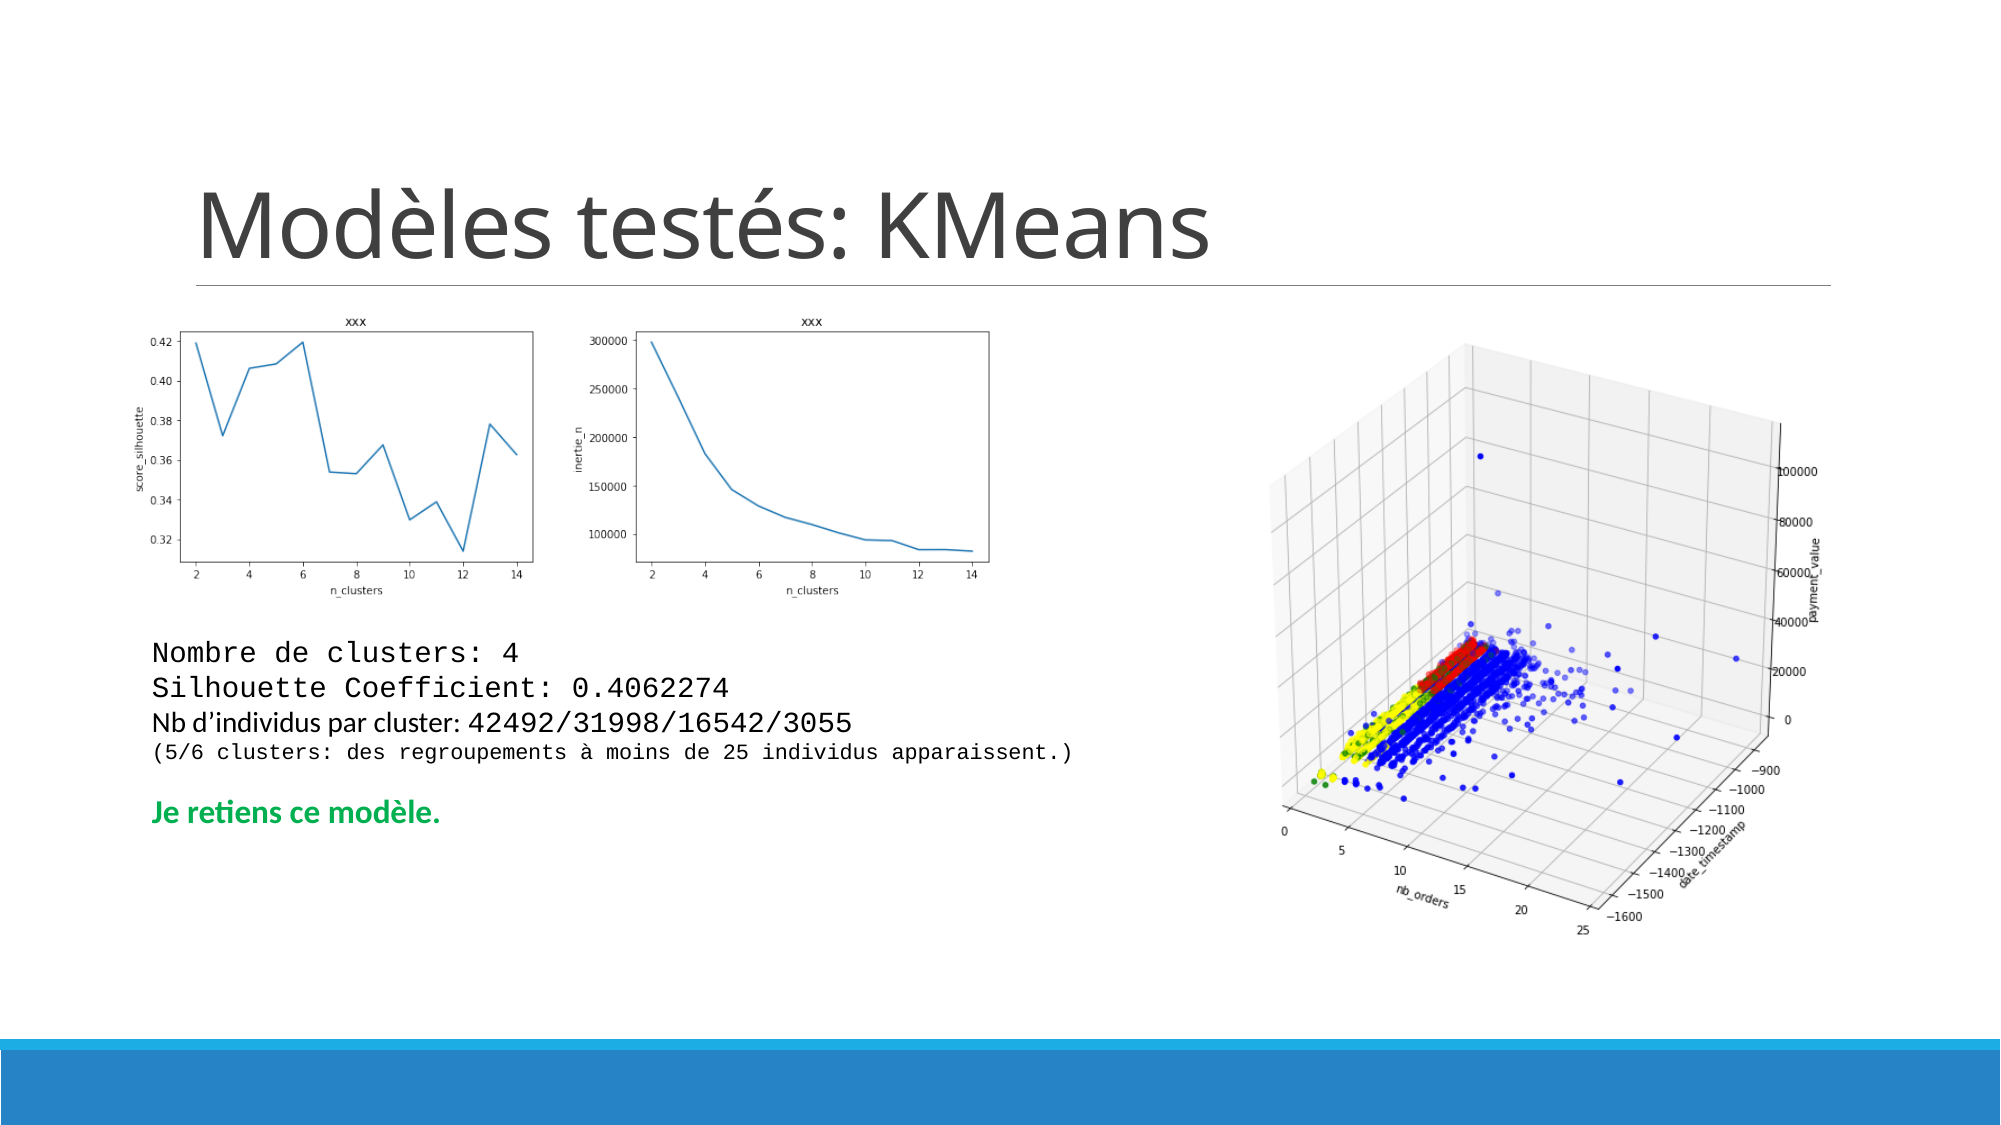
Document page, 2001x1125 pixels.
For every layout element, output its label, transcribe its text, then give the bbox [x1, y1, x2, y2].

text_box Nombre de clusters: 4 Silhouette Coefficient: 0.4062274 Nb d’individus par cluster: 42492/31998/16542/3055 (5/6 clusters: des regroupements à moins de 25 individus apparaissent.) Je retiens ce modèle. [136, 625, 1101, 1006]
picture [565, 308, 995, 603]
picture [126, 308, 540, 603]
picture [1189, 294, 1852, 957]
title Modèles testés: KMeans [180, 47, 1831, 286]
